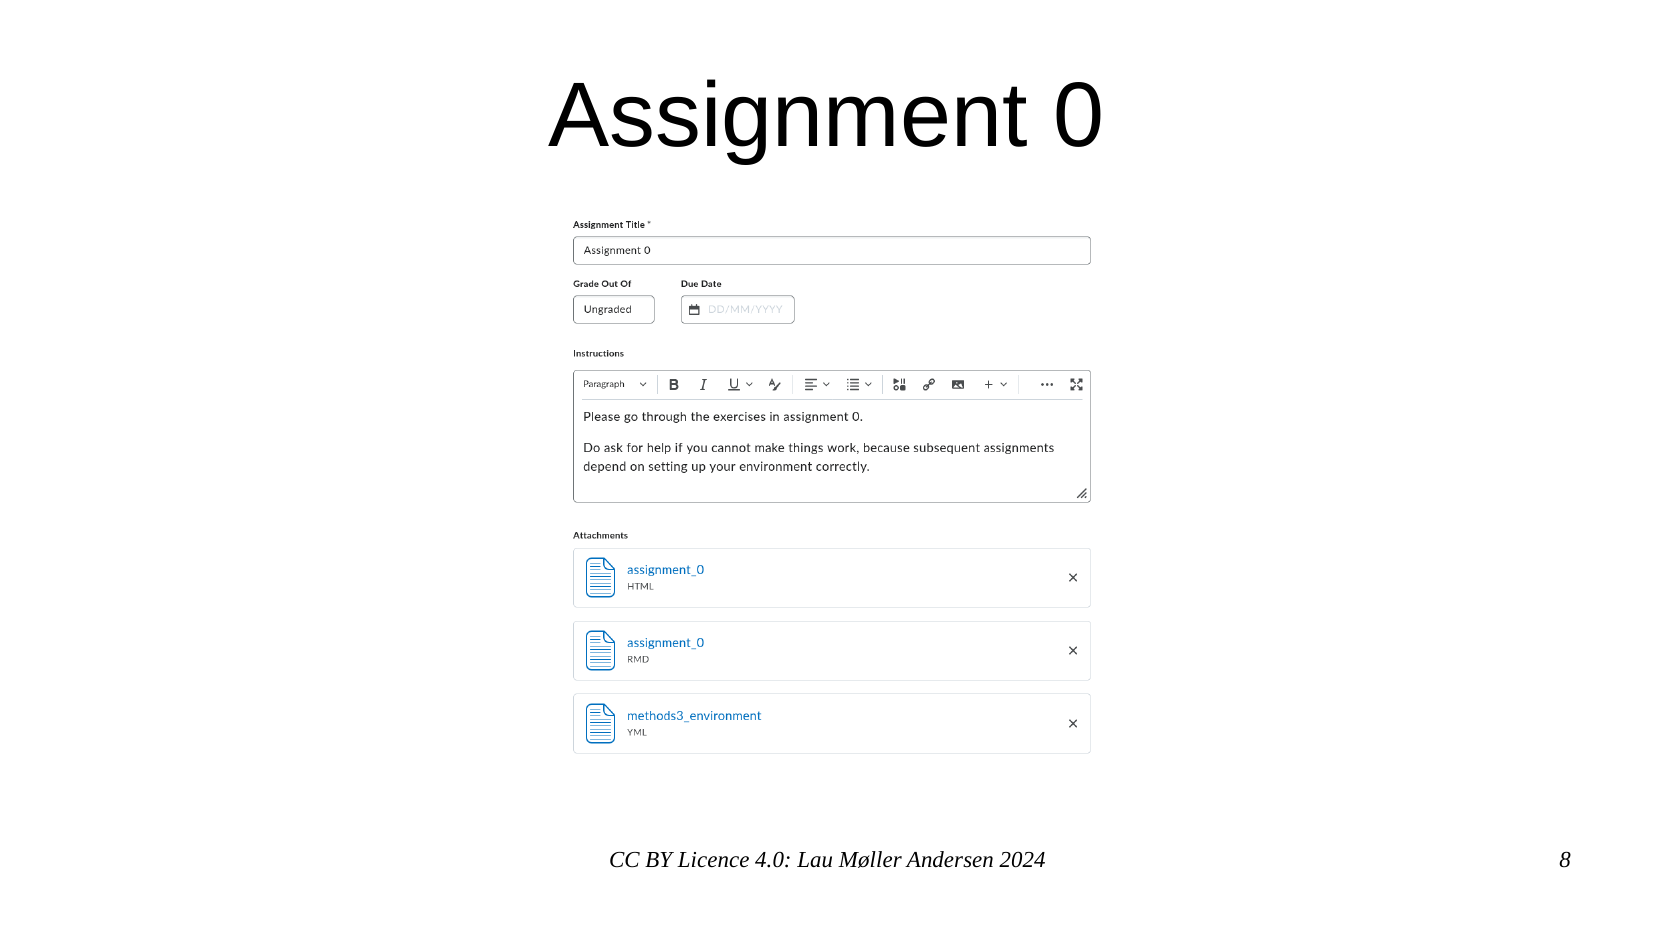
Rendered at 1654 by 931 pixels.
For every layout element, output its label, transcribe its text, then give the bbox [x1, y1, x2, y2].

picture [559, 217, 1094, 758]
title Assignment 0 [82, 37, 1571, 193]
